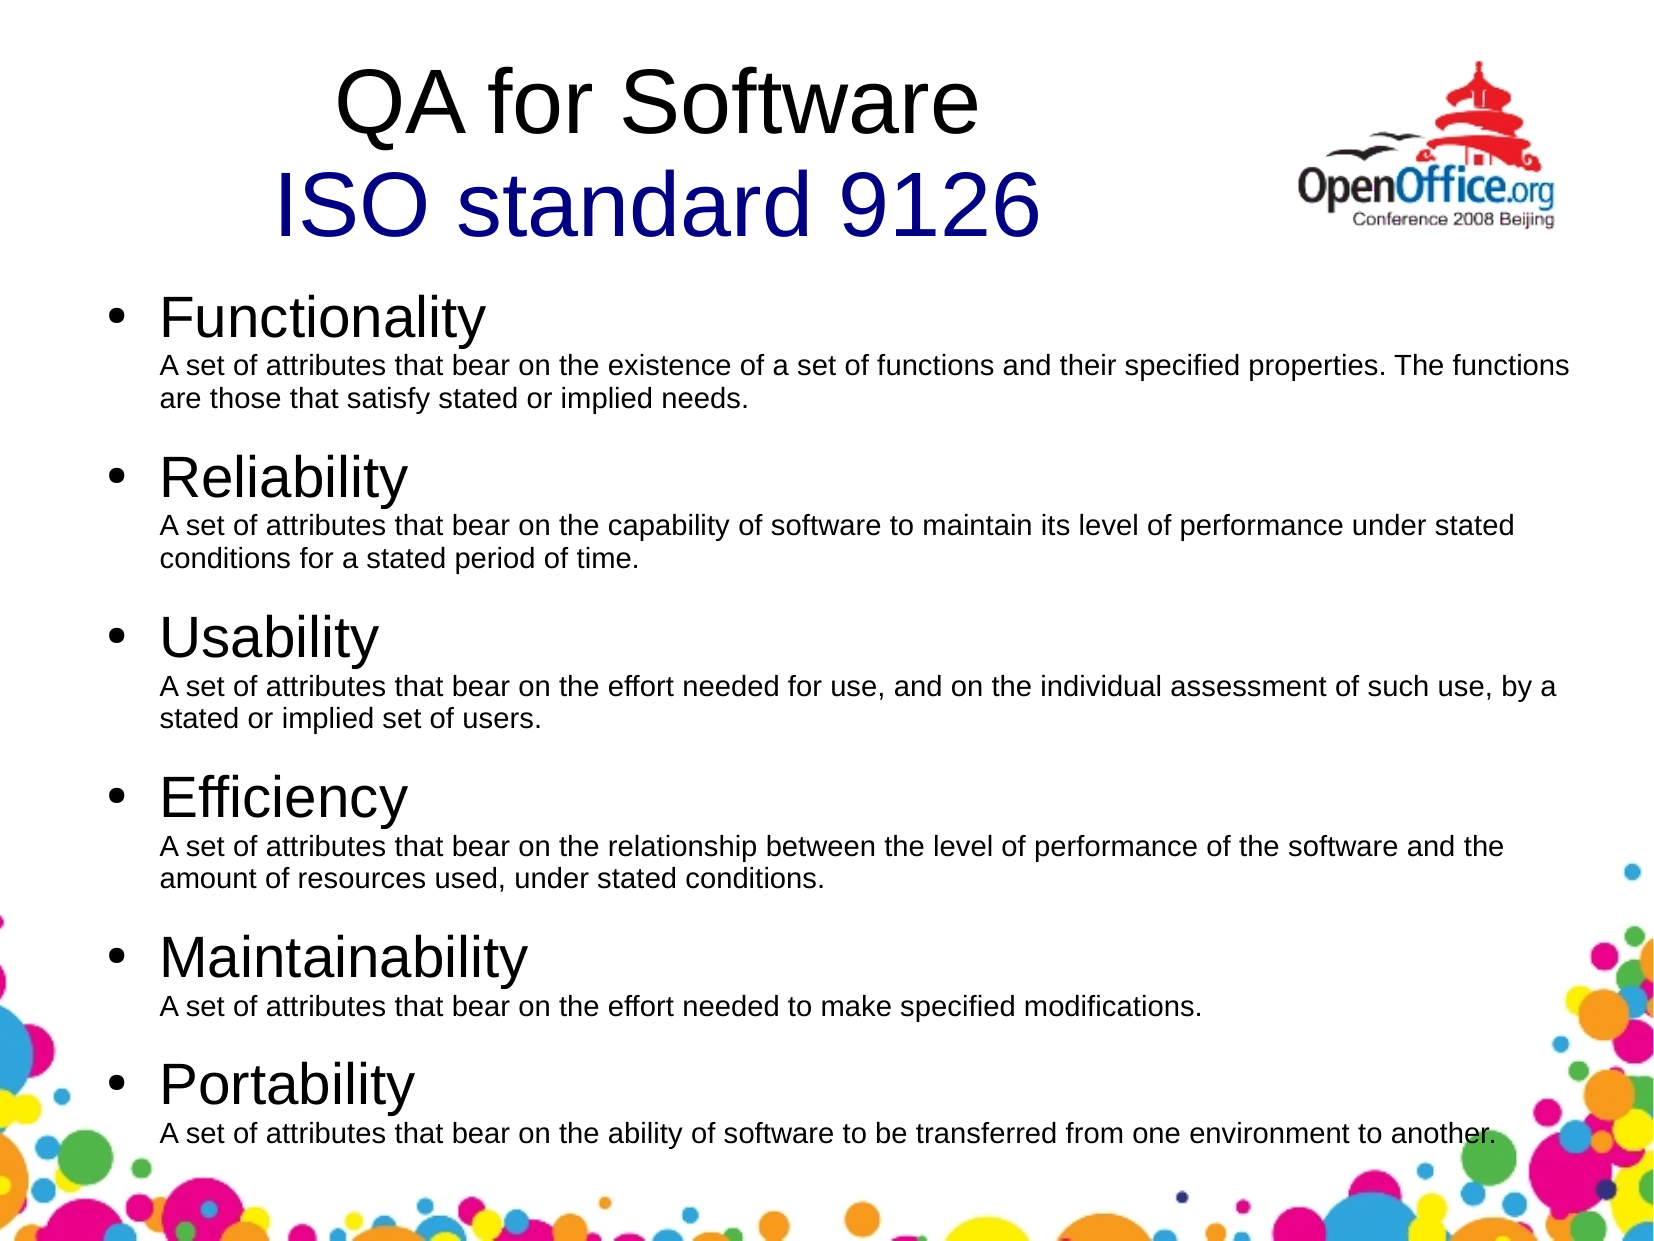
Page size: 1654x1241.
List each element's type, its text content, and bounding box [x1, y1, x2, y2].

picture [1289, 51, 1569, 250]
picture [0, 810, 1654, 1241]
title QA for Software ISO standard 9126 [28, 50, 1289, 256]
list Functionality A set of attributes that bear on the existence of a set of functions and their specified properties. The functions are those that satisfy stated or implied needs. Reliability A set of attributes that bear on the capability of software to maintain its level of performance under stated conditions for a stated period of time. Usability A set of attributes that bear on the effort needed for use, and on the individual assessment of such use, by a stated or implied set of users. Efficiency A set of attributes that bear on the relationship between the level of performance of the software and the amount of resources used, under stated conditions. Maintainability A set of attributes that bear on the effort needed to make specified modifications. Portability A set of attributes that bear on the ability of software to be transferred from one environment to another. [88, 284, 1577, 1149]
